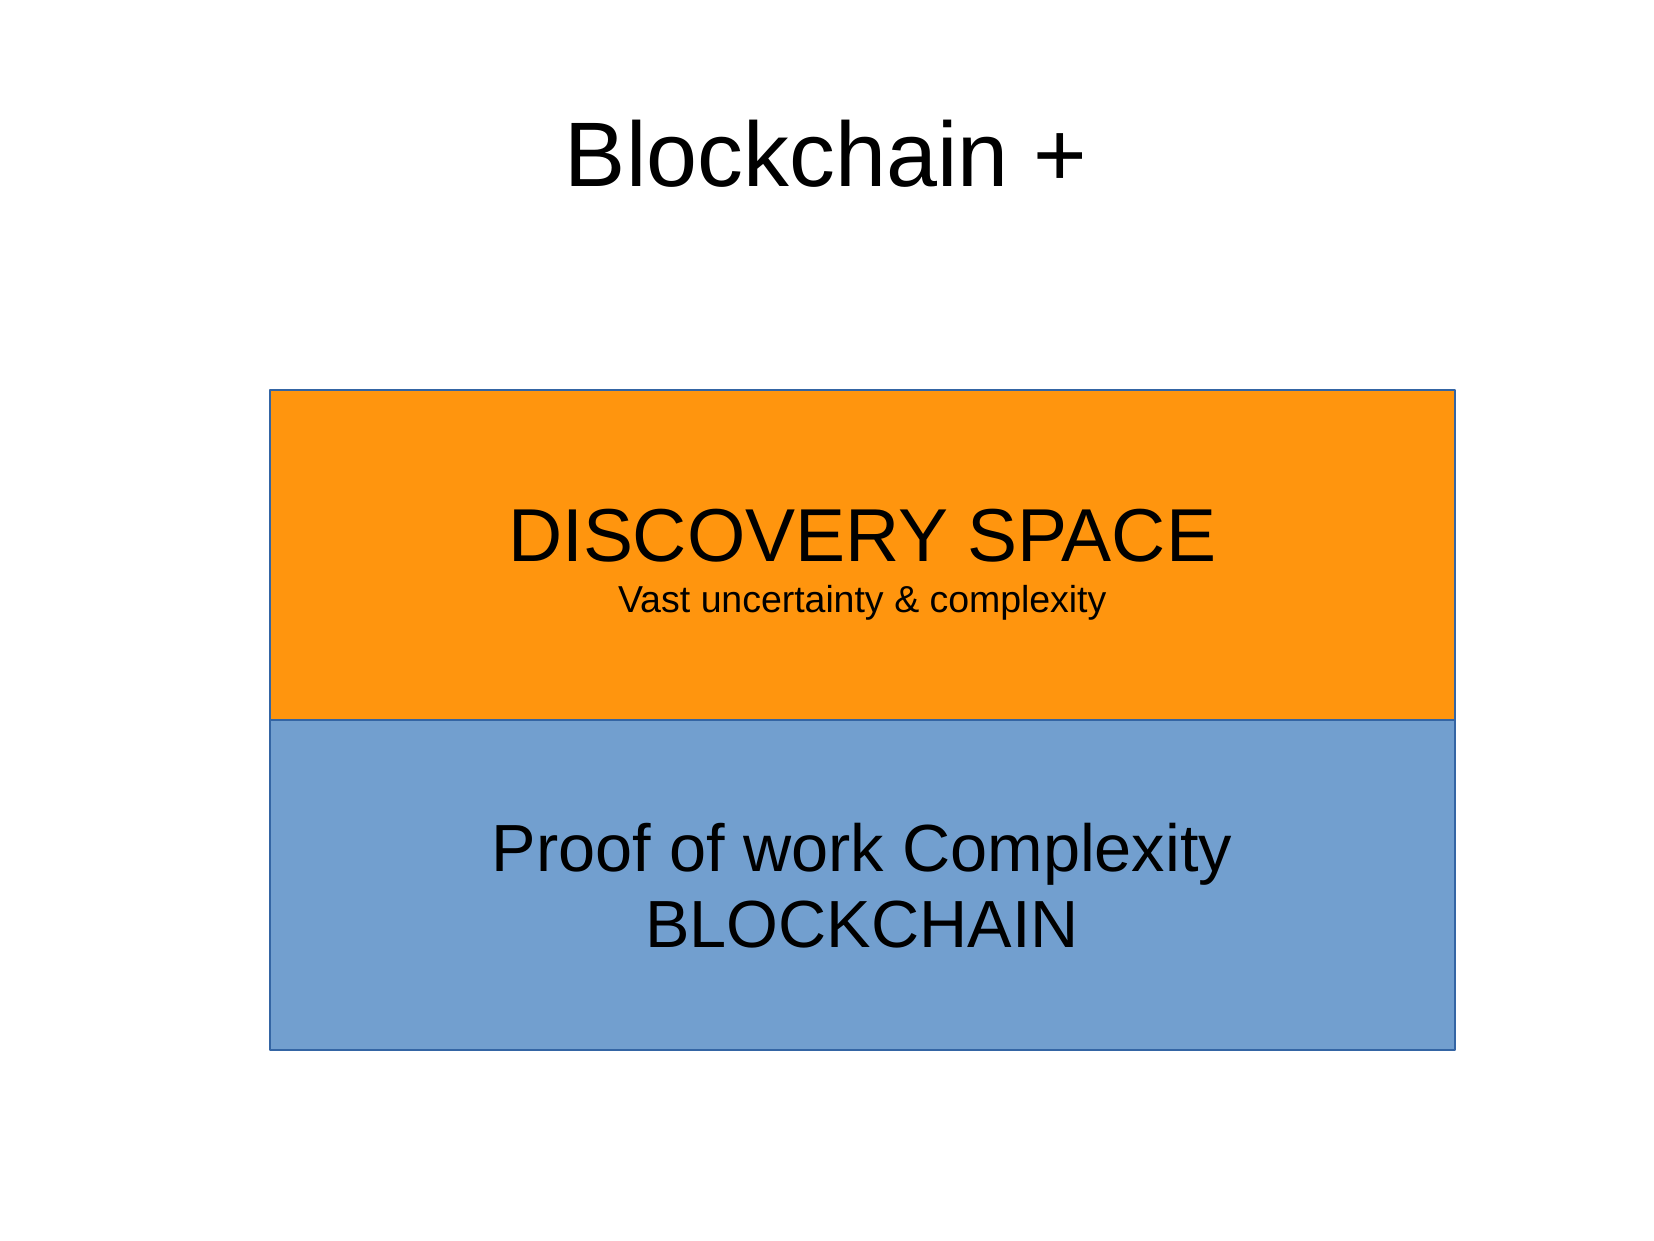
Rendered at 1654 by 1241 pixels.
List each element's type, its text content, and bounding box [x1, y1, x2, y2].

title Blockchain + [82, 49, 1571, 257]
text_box Proof of work Complexity BLOCKCHAIN [270, 721, 1455, 1050]
text_box DISCOVERY SPACE Vast uncertainty & complexity [270, 390, 1455, 721]
